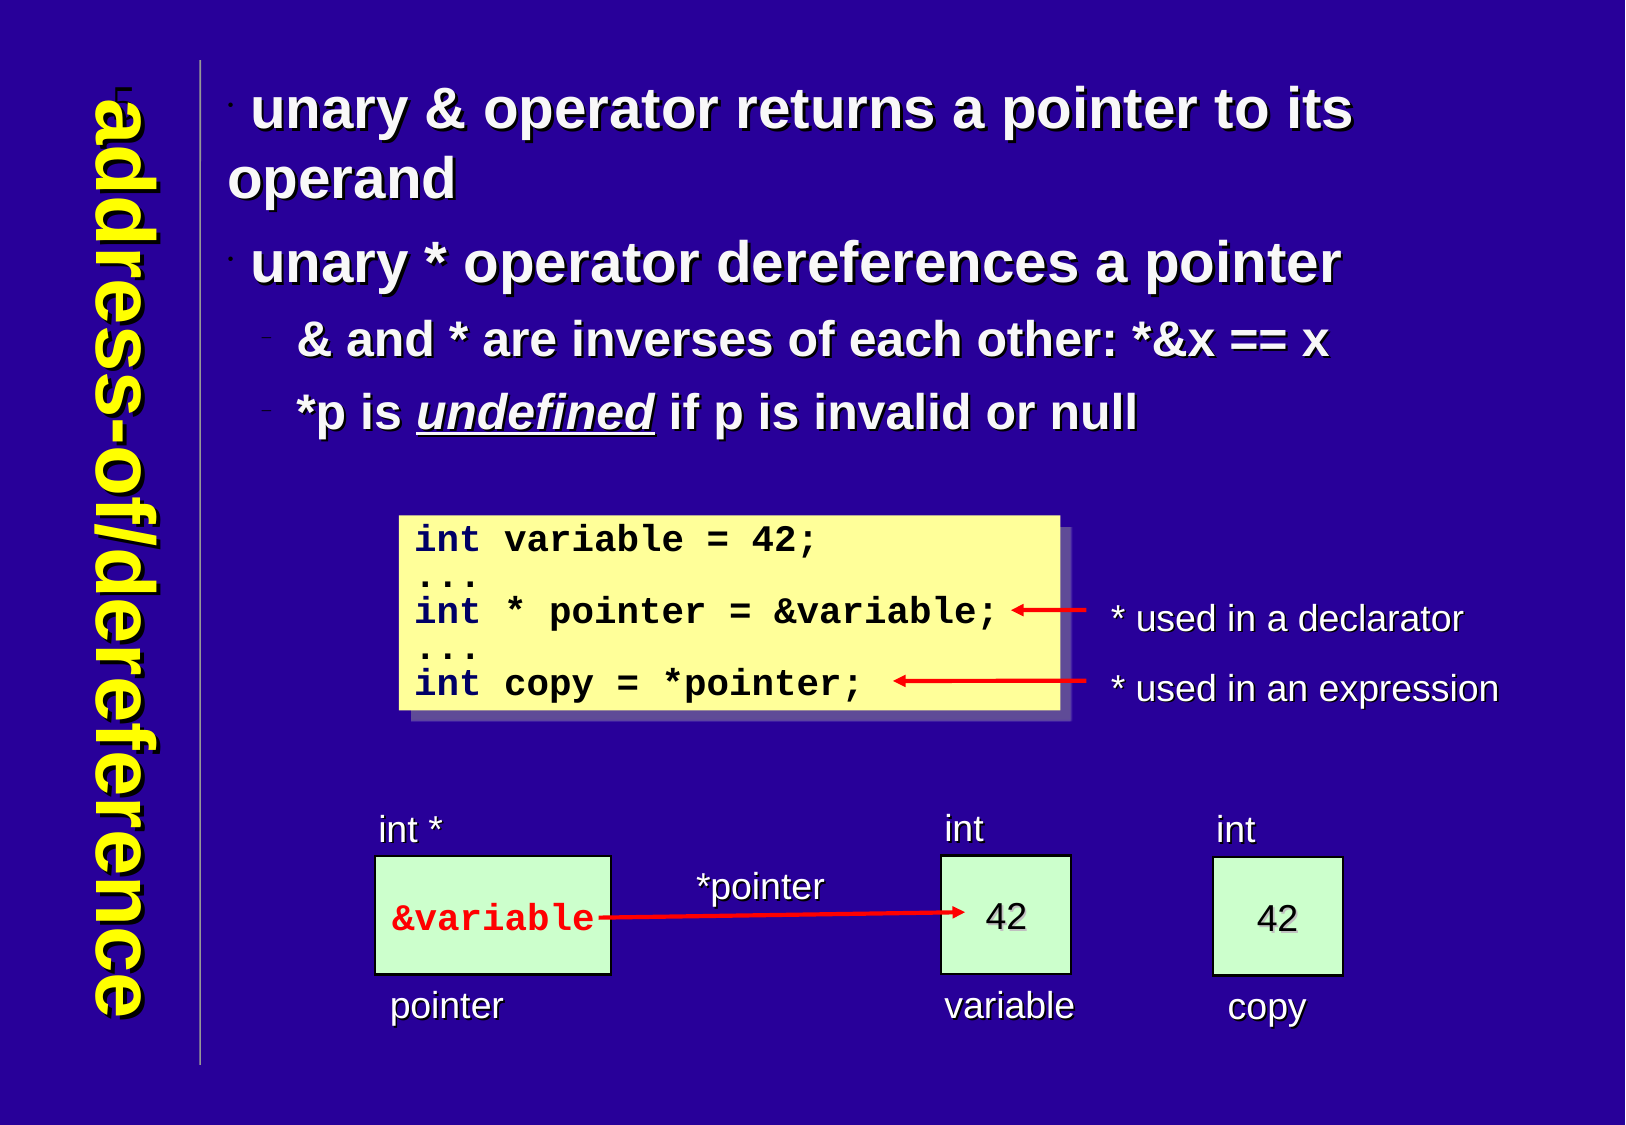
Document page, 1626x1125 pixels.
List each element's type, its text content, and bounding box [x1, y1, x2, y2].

title address-of/dereference [50, 54, 188, 1063]
text_box * used in a declarator [1096, 586, 1498, 647]
text_box int * [363, 797, 529, 858]
text_box 42 [941, 857, 1072, 973]
text_box &variable [375, 856, 612, 975]
text_box int variable = 42; ... int * pointer = &variable; ... int copy = *pointer; [398, 515, 1061, 711]
text_box variable [929, 973, 1132, 1034]
text_box *pointer [681, 854, 883, 915]
text_box 42 [1212, 858, 1343, 974]
text_box int [1201, 797, 1367, 858]
list unary & operator returns a pointer to its operand unary * operator dereferences a pointer & and * are inverses of each other: *&x == x *p is undefined if p is invalid or null [212, 62, 1581, 1063]
text_box pointer [375, 973, 577, 1034]
text_box int [929, 796, 1096, 857]
text_box * used in an expression [1096, 655, 1557, 717]
text_box copy [1212, 974, 1403, 1036]
